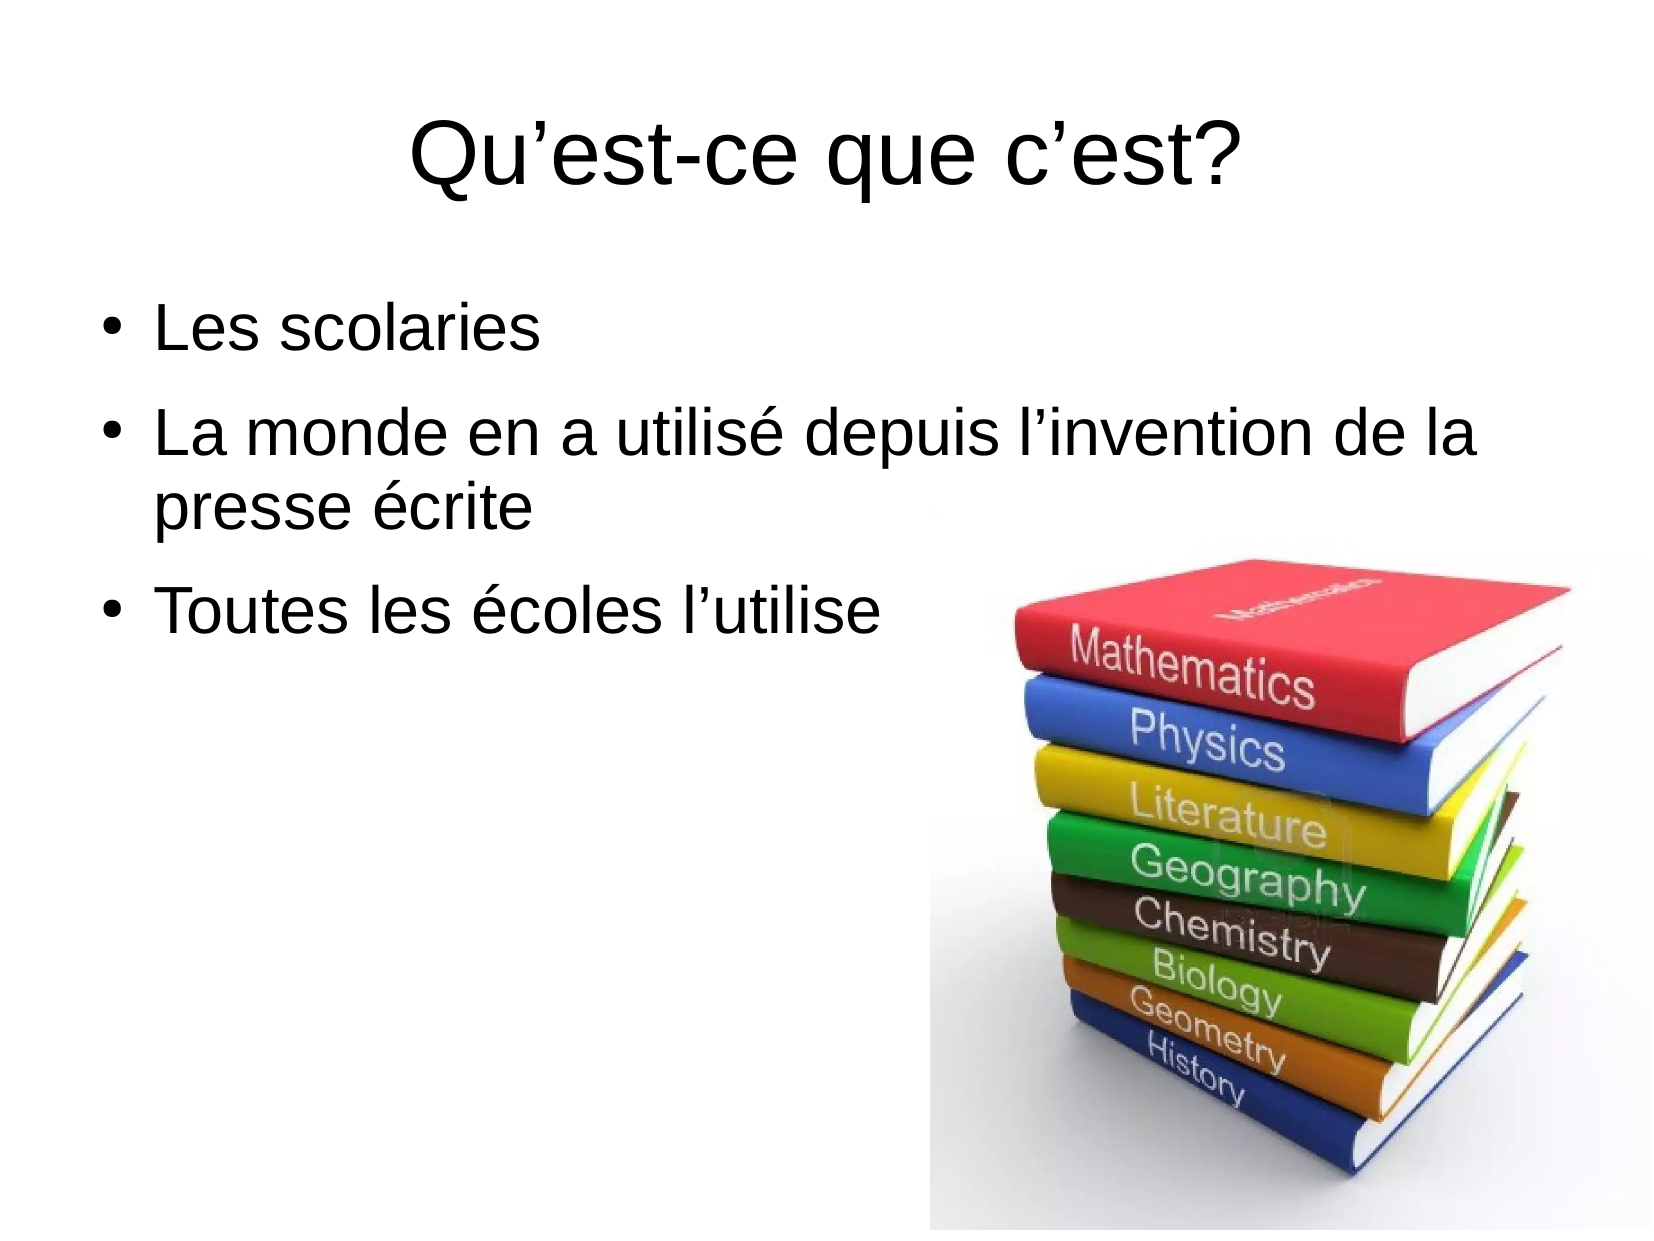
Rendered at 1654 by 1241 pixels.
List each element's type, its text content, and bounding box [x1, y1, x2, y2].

list Les scolaries La monde en a utilisé depuis l’invention de la presse écrite Toutes les écoles l’utilise [82, 290, 1571, 1010]
picture [930, 509, 1650, 1230]
title Qu’est-ce que c’est? [82, 49, 1571, 257]
